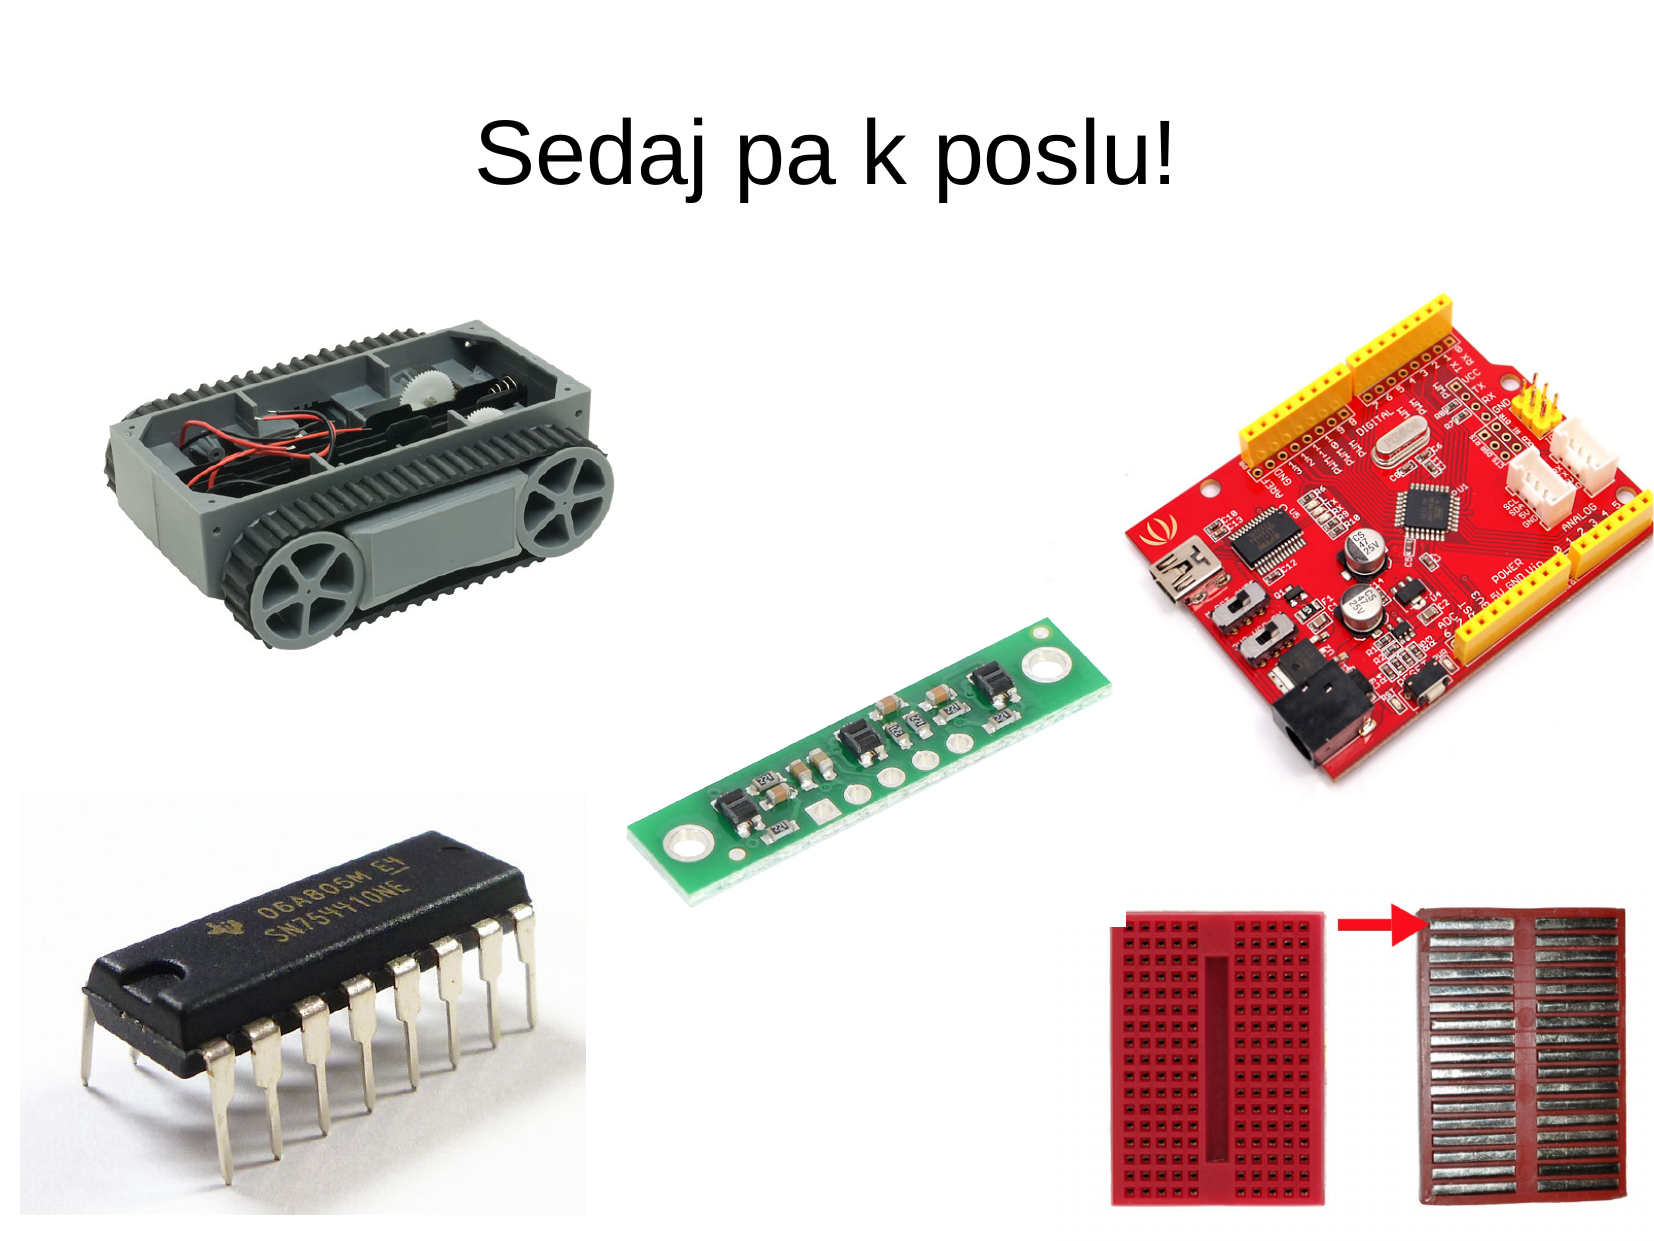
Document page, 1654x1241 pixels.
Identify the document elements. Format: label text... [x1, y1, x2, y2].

title Sedaj pa k poslu! [82, 49, 1571, 257]
picture [20, 791, 586, 1216]
picture [88, 209, 1654, 1241]
